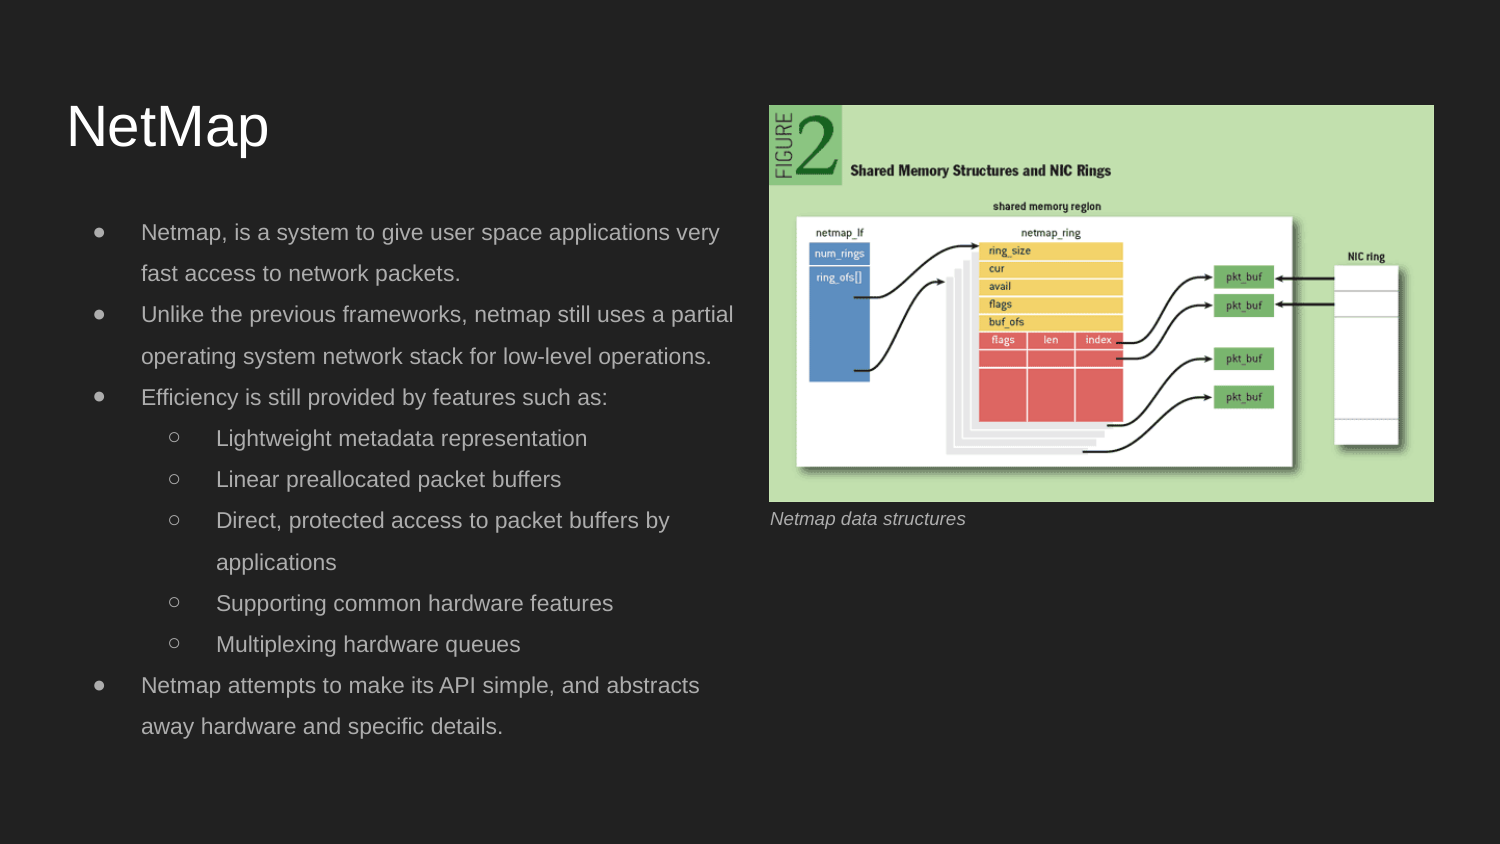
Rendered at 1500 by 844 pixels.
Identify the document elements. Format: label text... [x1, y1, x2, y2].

title NetMap [51, 72, 1449, 167]
text_box Netmap data structures [755, 492, 1057, 541]
picture [769, 105, 1434, 502]
list Netmap, is a system to give user space applications very fast access to network packets. Unlike the previous frameworks, netmap still uses a partial operating system network stack for low-level operations. Efficiency is still provided by features such as: Lightweight metadata representation Linear preallocated packet buffers Direct, protected access to packet buffers by applications Supporting common hardware features Multiplexing hardware queues Netmap attempts to make its API simple, and abstracts away hardware and specific details. [51, 189, 750, 750]
